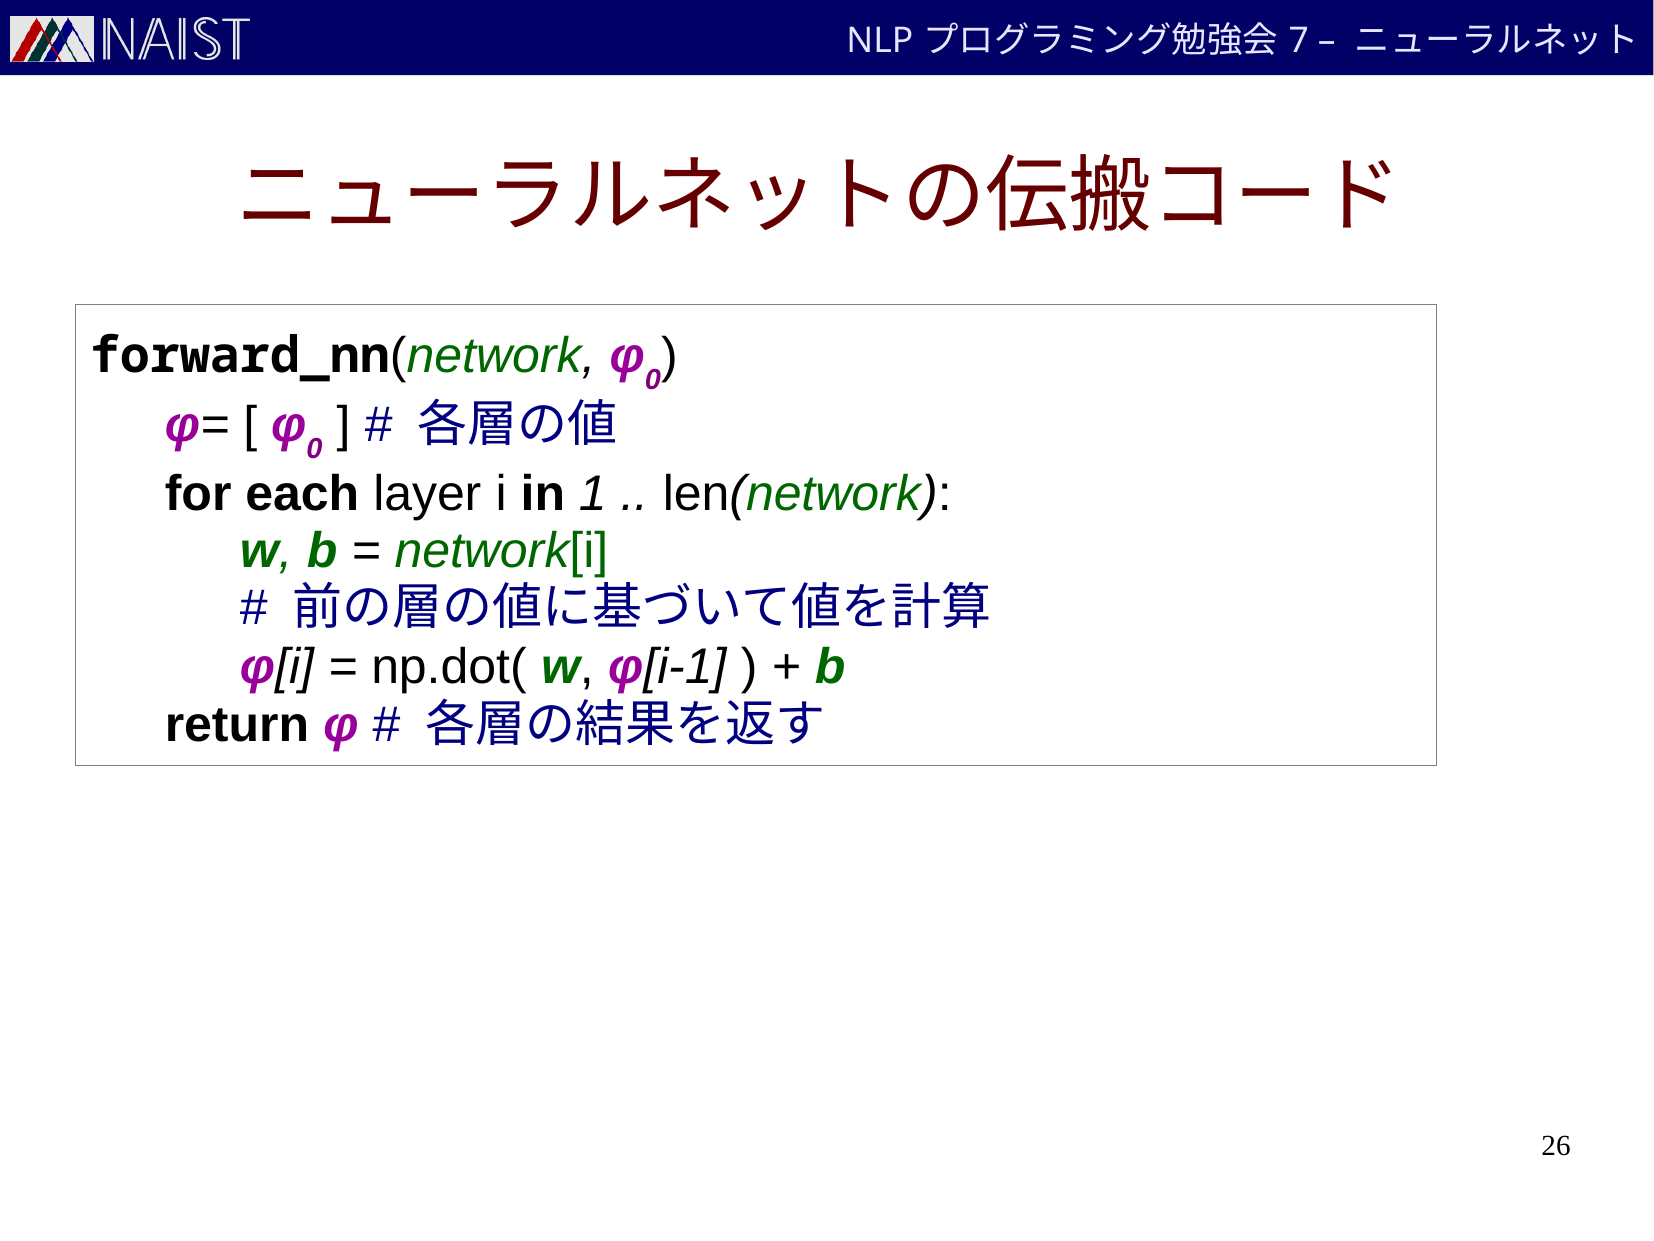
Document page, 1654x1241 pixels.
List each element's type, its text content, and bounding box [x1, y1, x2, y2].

picture [10, 16, 94, 62]
title ニューラルネットの伝搬コード [75, 92, 1564, 285]
picture [102, 17, 251, 60]
text_box forward_nn(network, φ0) φ= [ φ0 ] # 各層の値 for each layer i in 1 .. len(network): w, b = network[i] # 前の層の値に基づいて値を計算 φ[i] = np.dot( w, φ[i-1] ) + b return φ # 各層の結果を返す [76, 311, 1299, 752]
